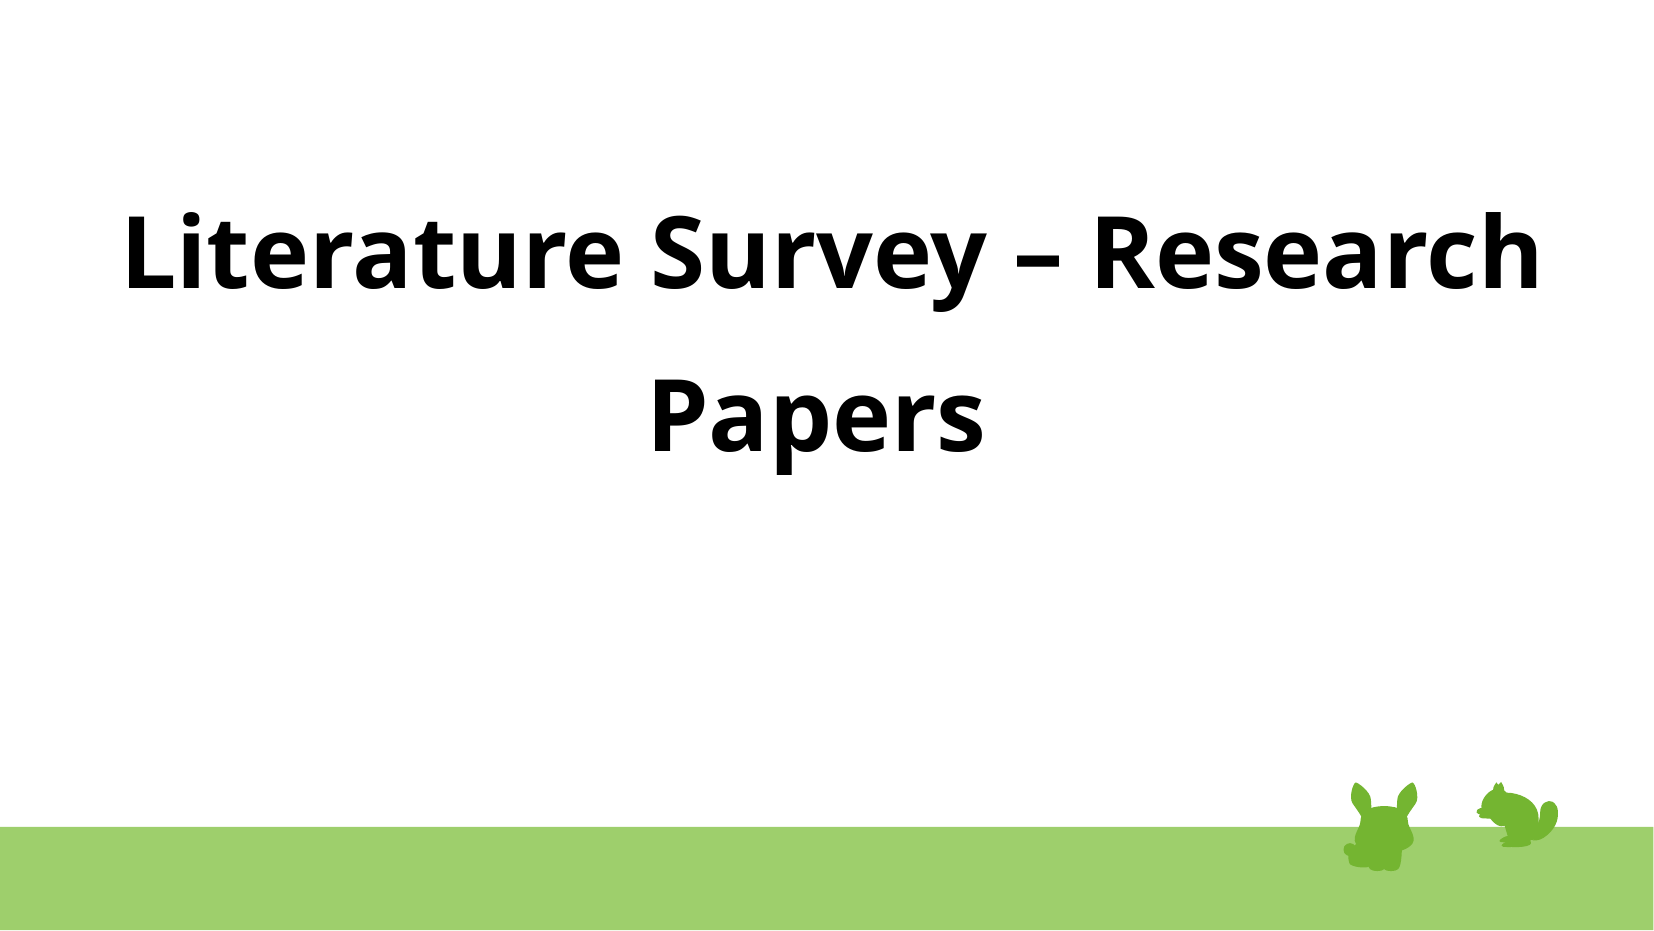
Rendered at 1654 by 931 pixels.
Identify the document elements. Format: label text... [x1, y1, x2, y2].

title Literature Survey – Research Papers [88, 216, 1577, 625]
